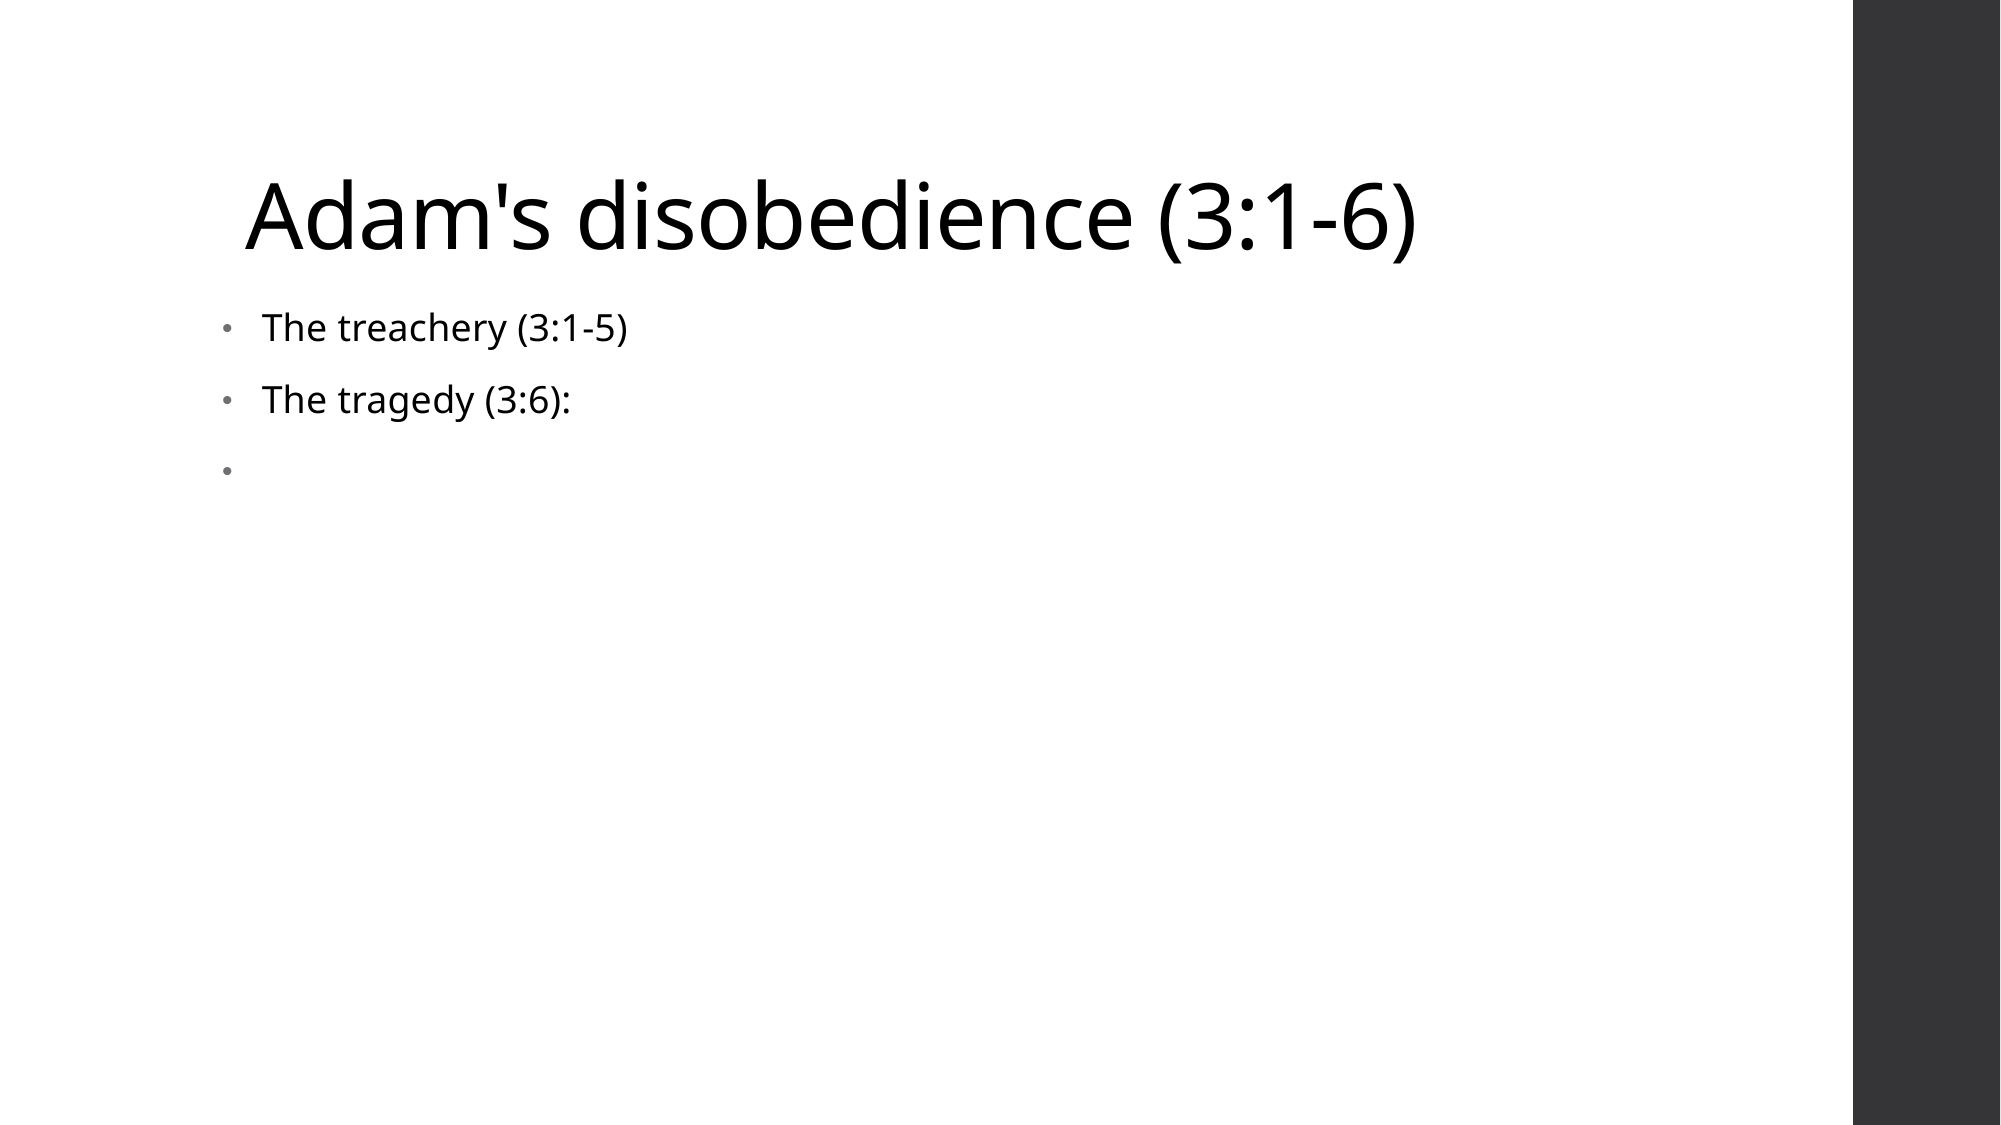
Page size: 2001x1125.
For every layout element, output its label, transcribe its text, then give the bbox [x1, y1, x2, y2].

list The treachery (3:1-5) The tragedy (3:6): [206, 299, 1617, 1014]
title Adam's disobedience (3:1-6) [206, 60, 1797, 278]
